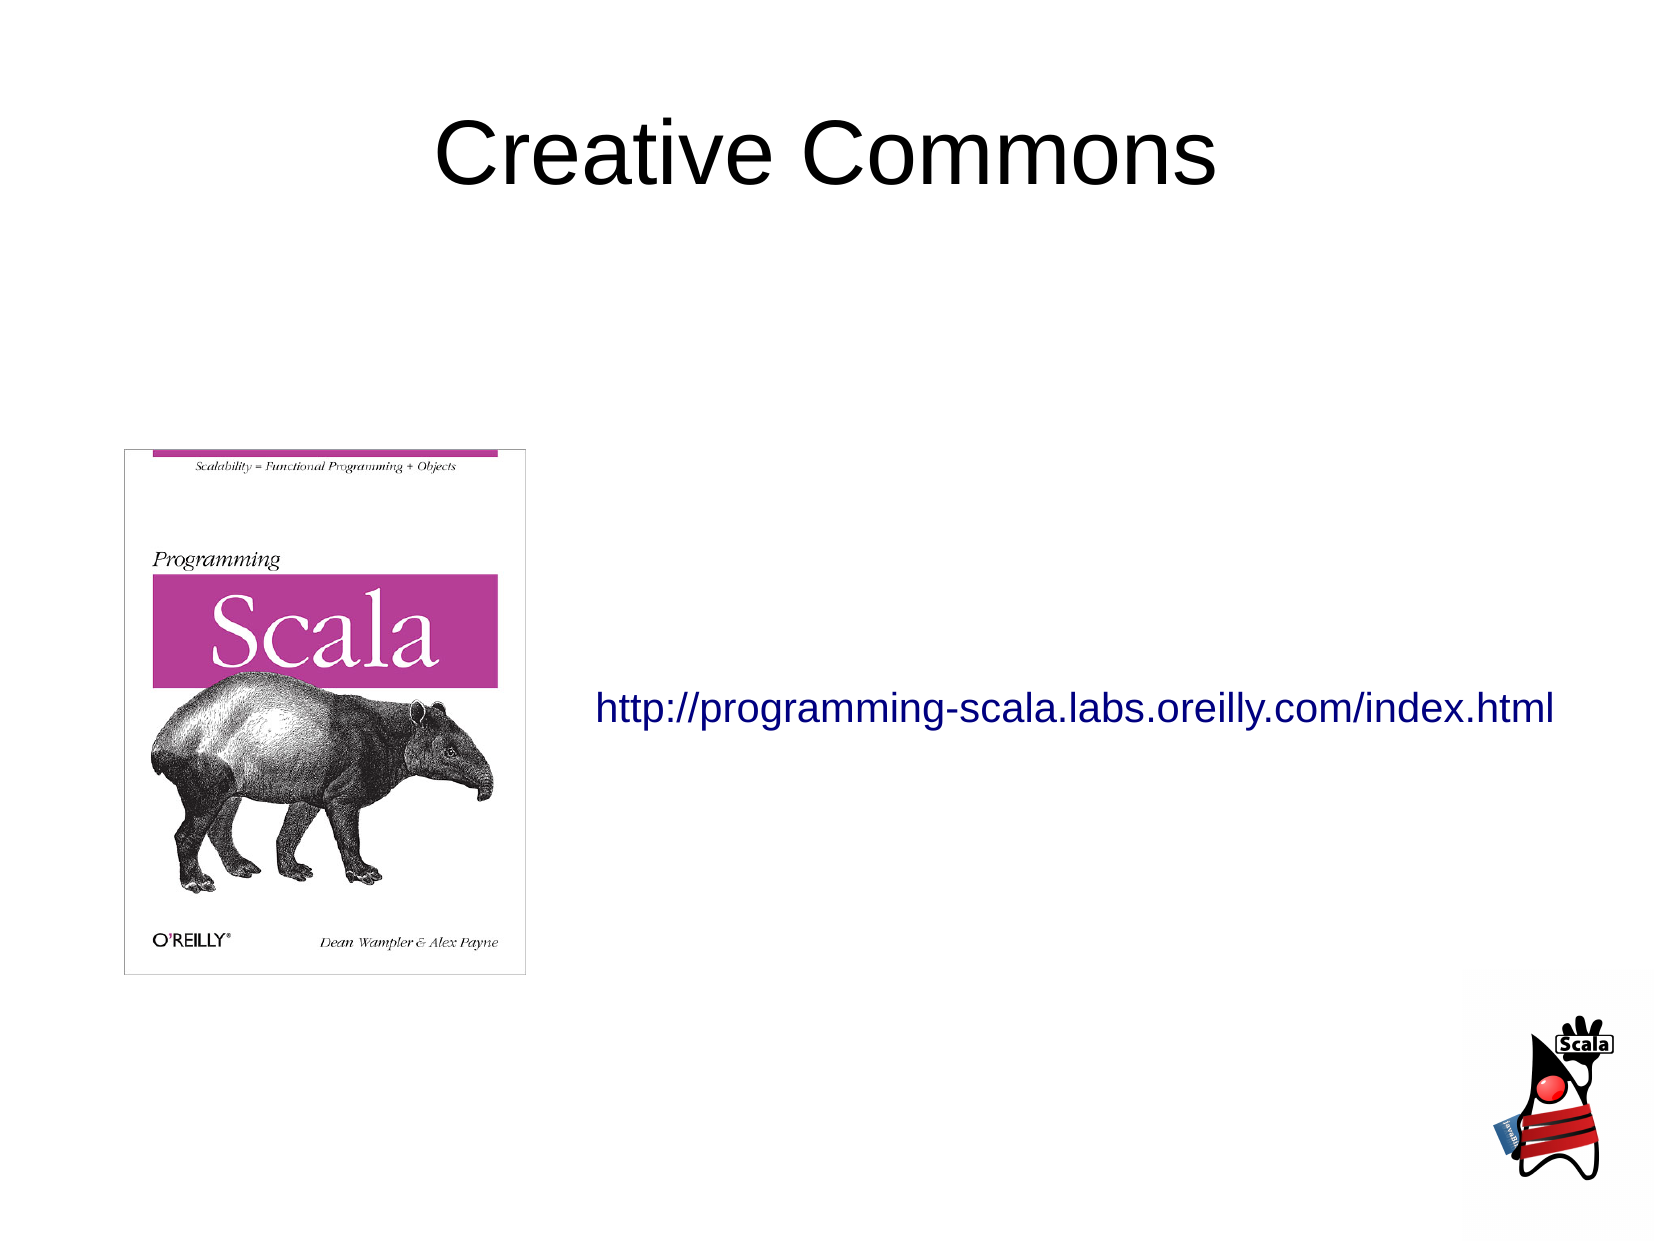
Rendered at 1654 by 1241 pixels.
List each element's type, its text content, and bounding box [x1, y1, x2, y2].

picture [124, 449, 526, 976]
text_box http://programming-scala.labs.oreilly.com/index.html [580, 677, 1576, 746]
picture [1462, 969, 1654, 1241]
title Creative Commons [82, 49, 1571, 257]
